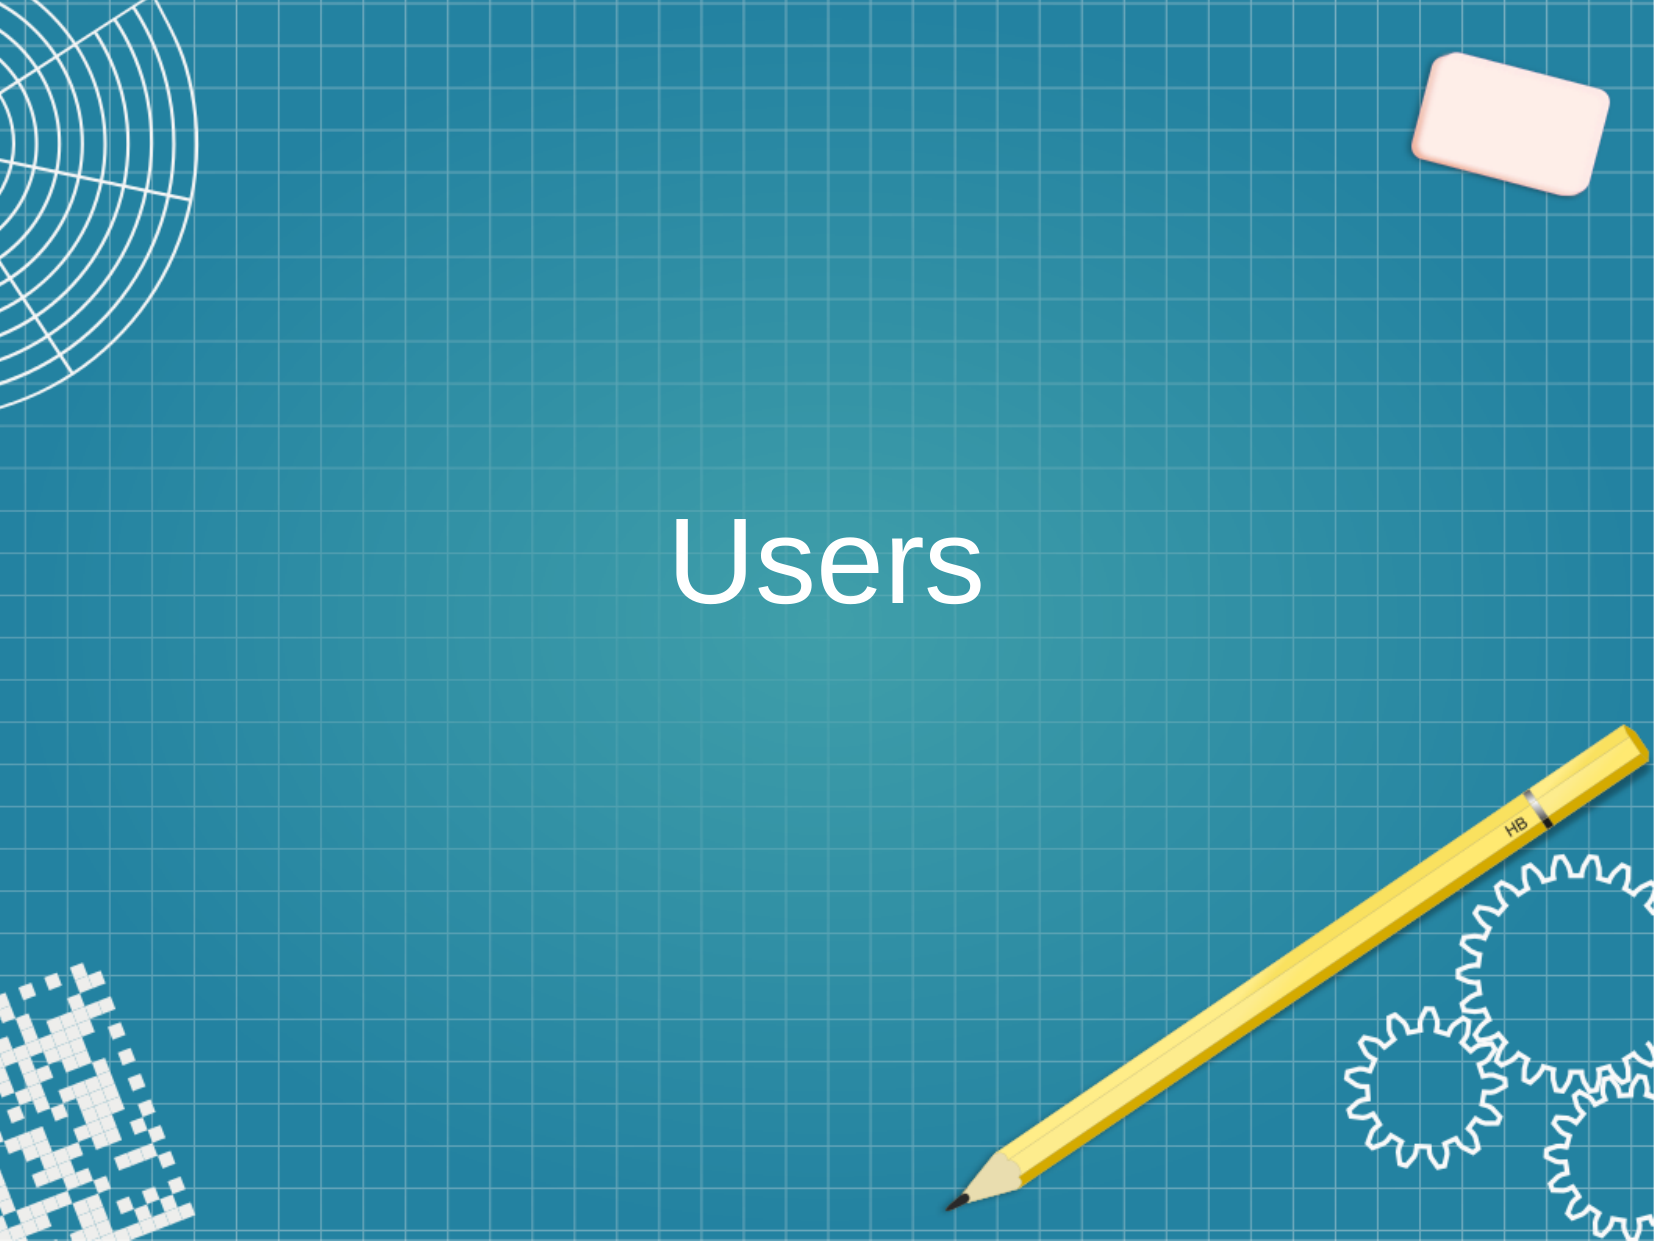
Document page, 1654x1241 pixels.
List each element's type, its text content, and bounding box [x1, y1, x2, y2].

title Users [82, 419, 1571, 703]
picture [0, 0, 1654, 1241]
